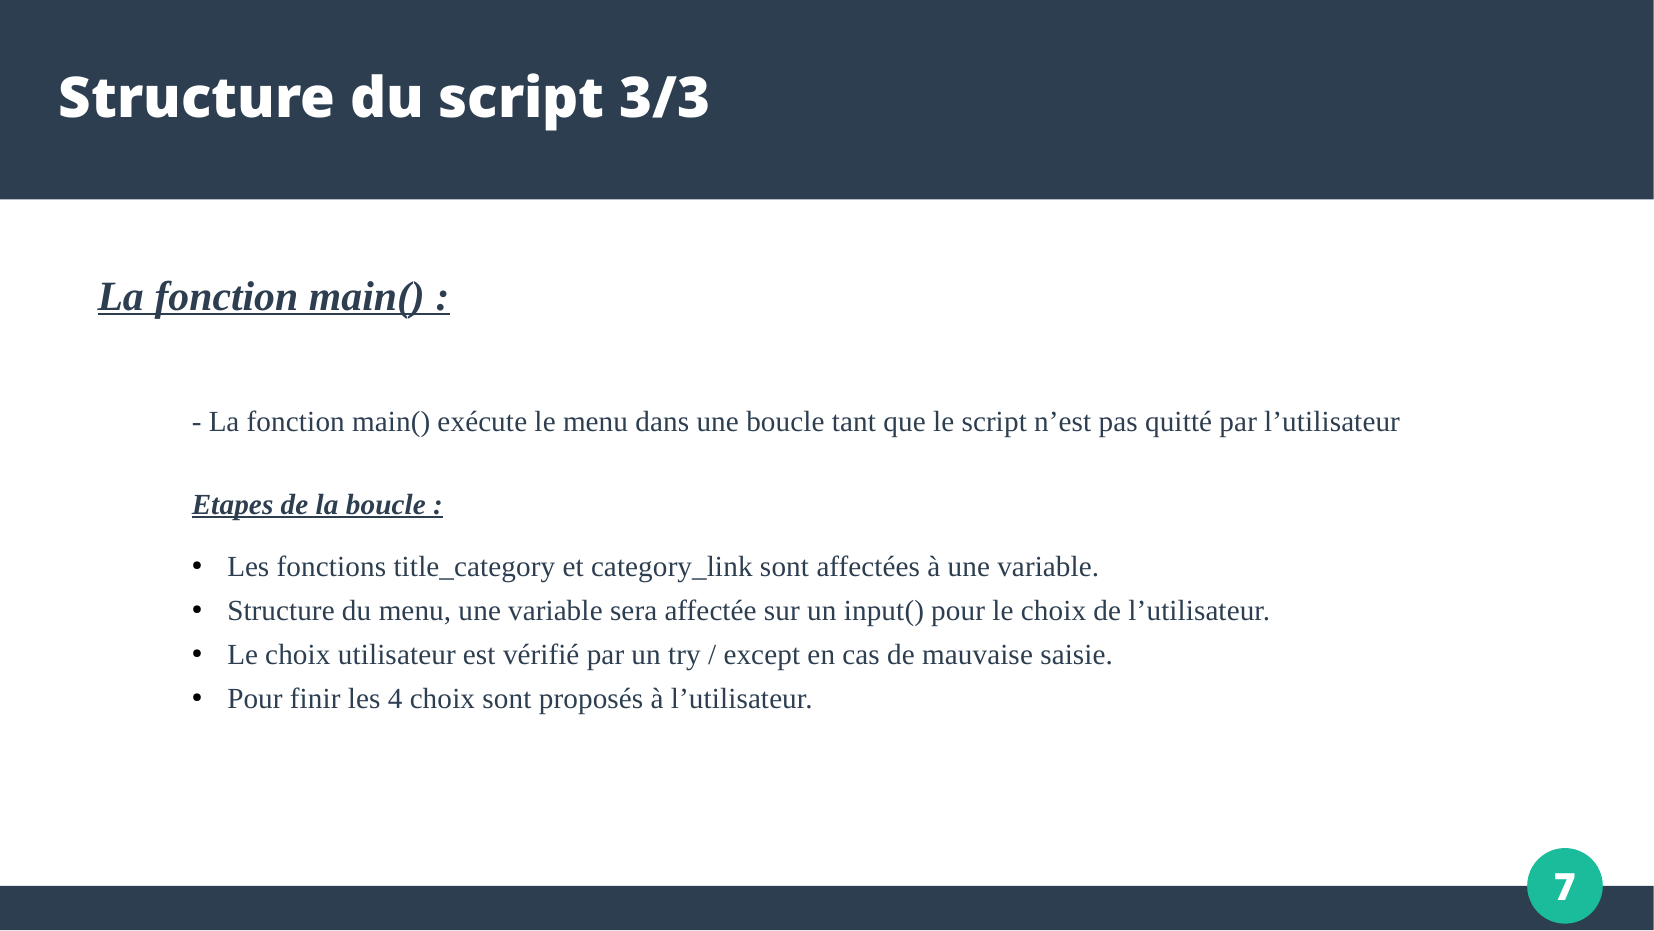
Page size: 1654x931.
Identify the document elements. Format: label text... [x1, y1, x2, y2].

text_box - La fonction main() exécute le menu dans une boucle tant que le script n’est pas quitté par l’utilisateur [177, 397, 1447, 446]
text_box Etapes de la boucle : Les fonctions title_category et category_link sont affectées à une variable. Structure du menu, une variable sera affectée sur un input() pour le choix de l’utilisateur. Le choix utilisateur est vérifié par un try / except en cas de mauvaise saisie. Pour finir les 4 choix sont proposés à l’utilisateur. [177, 481, 1447, 723]
text_box La fonction main() : [47, 265, 485, 327]
title Structure du script 3/3 [59, 37, 1595, 155]
